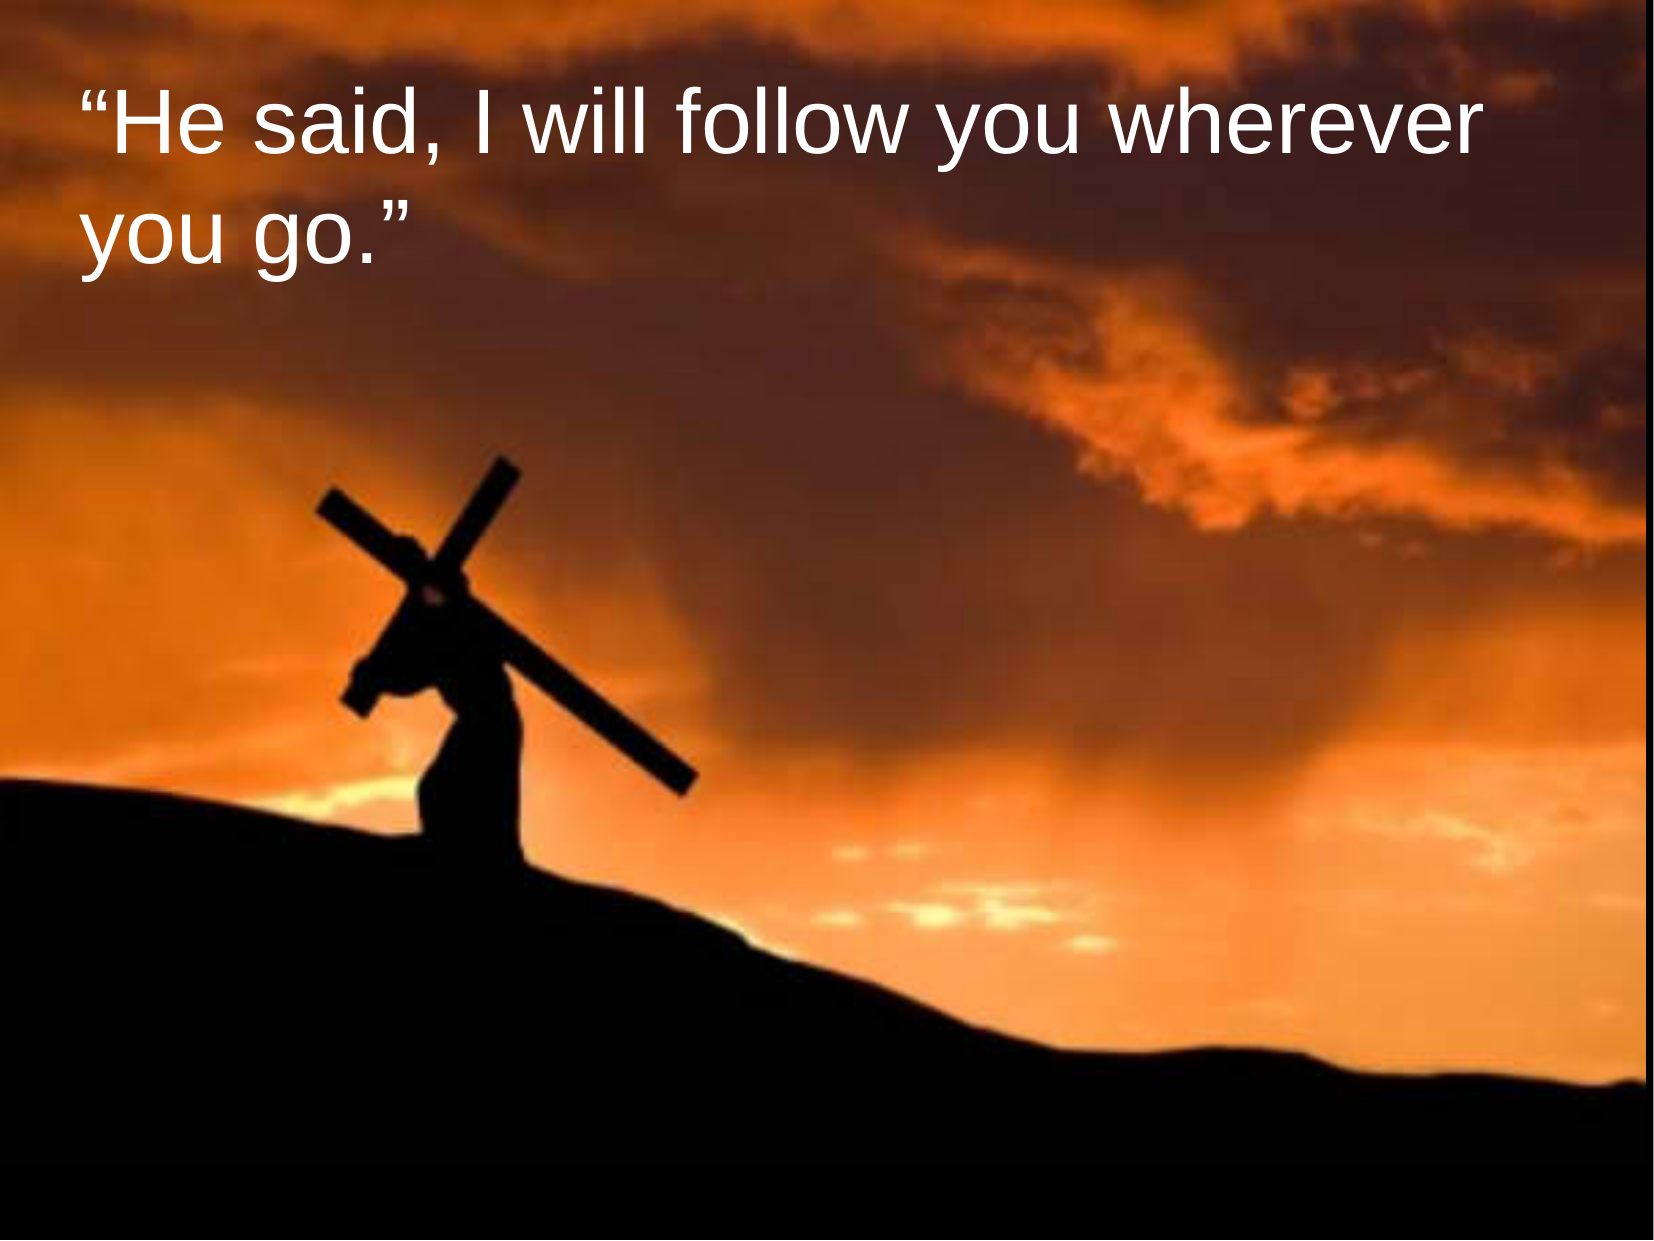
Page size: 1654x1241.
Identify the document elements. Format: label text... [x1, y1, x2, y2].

text_box [0, 0, 1646, 1165]
text_box “He said, I will follow you wherever you go.” [64, 54, 1566, 290]
